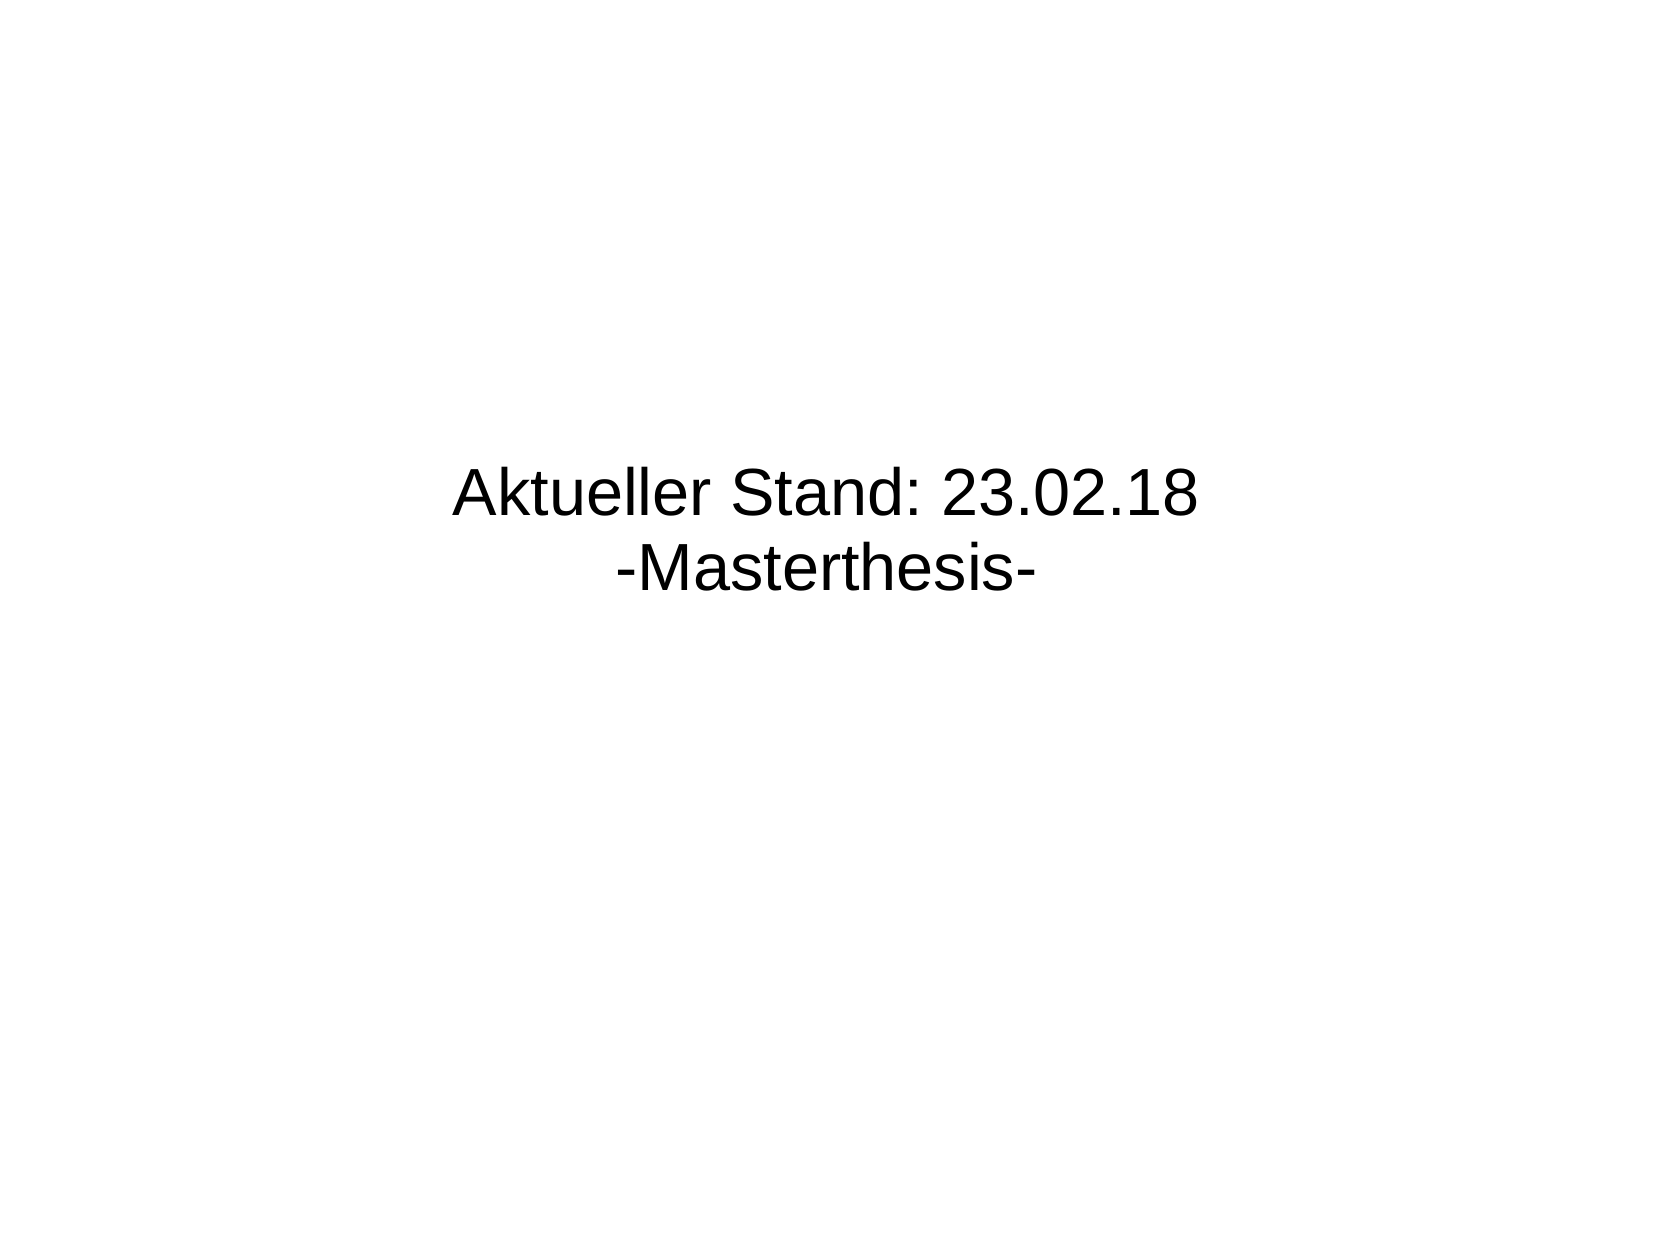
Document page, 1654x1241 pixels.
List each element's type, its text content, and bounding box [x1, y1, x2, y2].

subtitle Aktueller Stand: 23.02.18 -Masterthesis- [82, 49, 1571, 1010]
